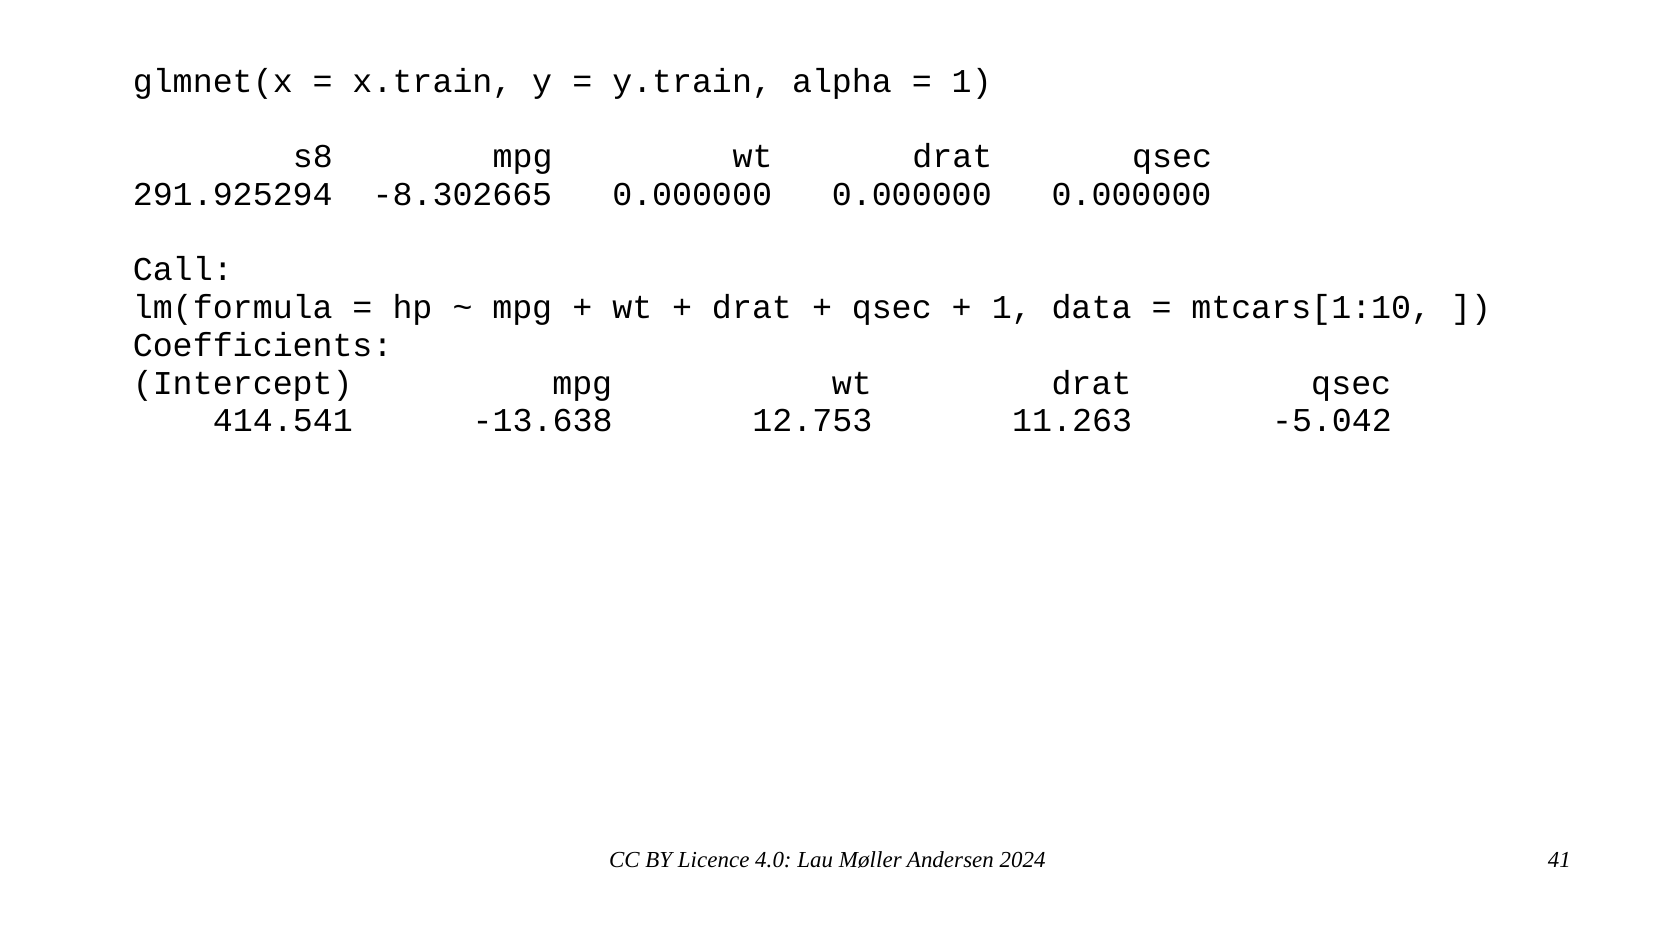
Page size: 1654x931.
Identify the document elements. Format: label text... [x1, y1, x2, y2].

text_box glmnet(x = x.train, y = y.train, alpha = 1) s8 mpg wt drat qsec 291.925294 -8.302665 0.000000 0.000000 0.000000 Call: lm(formula = hp ~ mpg + wt + drat + qsec + 1, data = mtcars[1:10, ]) Coefficients: (Intercept) mpg wt drat qsec 414.541 -13.638 12.753 11.263 -5.042 [118, 57, 1607, 697]
